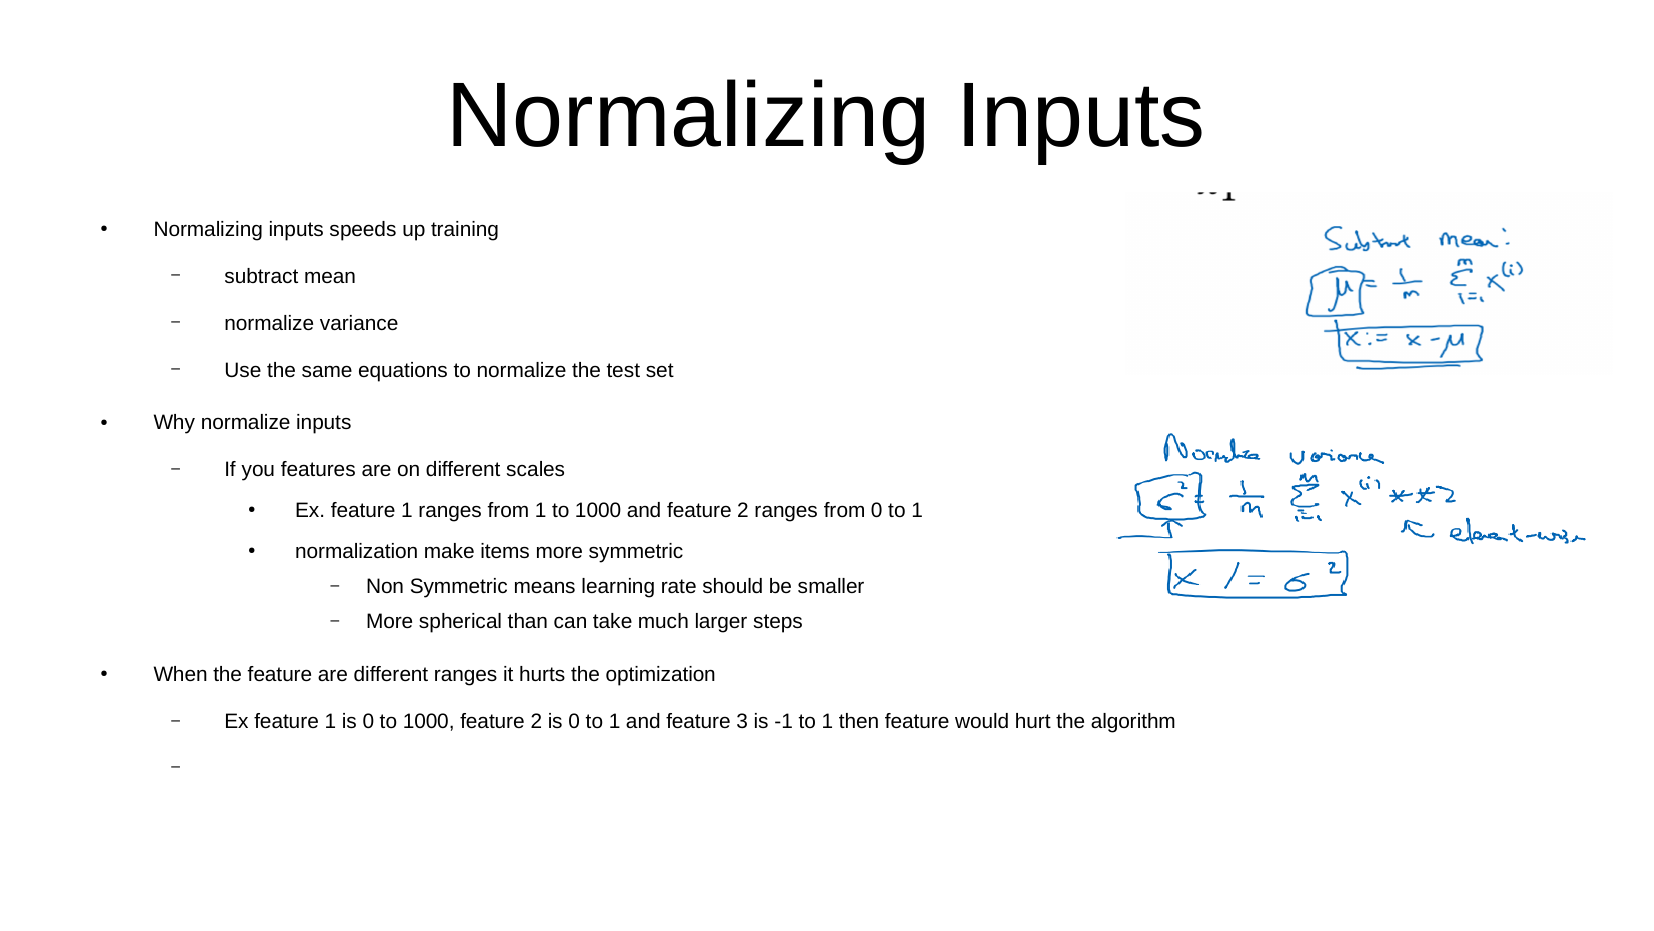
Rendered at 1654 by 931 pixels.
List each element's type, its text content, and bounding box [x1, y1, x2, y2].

picture [1087, 404, 1613, 601]
picture [1125, 192, 1613, 376]
title Normalizing Inputs [82, 37, 1571, 193]
list Normalizing inputs speeds up training subtract mean normalize variance Use the same equations to normalize the test set Why normalize inputs If you features are on different scales Ex. feature 1 ranges from 1 to 1000 and feature 2 ranges from 0 to 1 normalization make items more symmetric Non Symmetric means learning rate should be smaller More spherical than can take much larger steps When the feature are different ranges it hurts the optimization Ex feature 1 is 0 to 1000, feature 2 is 0 to 1 and feature 3 is -1 to 1 then feature would hurt the algorithm [82, 217, 1613, 901]
